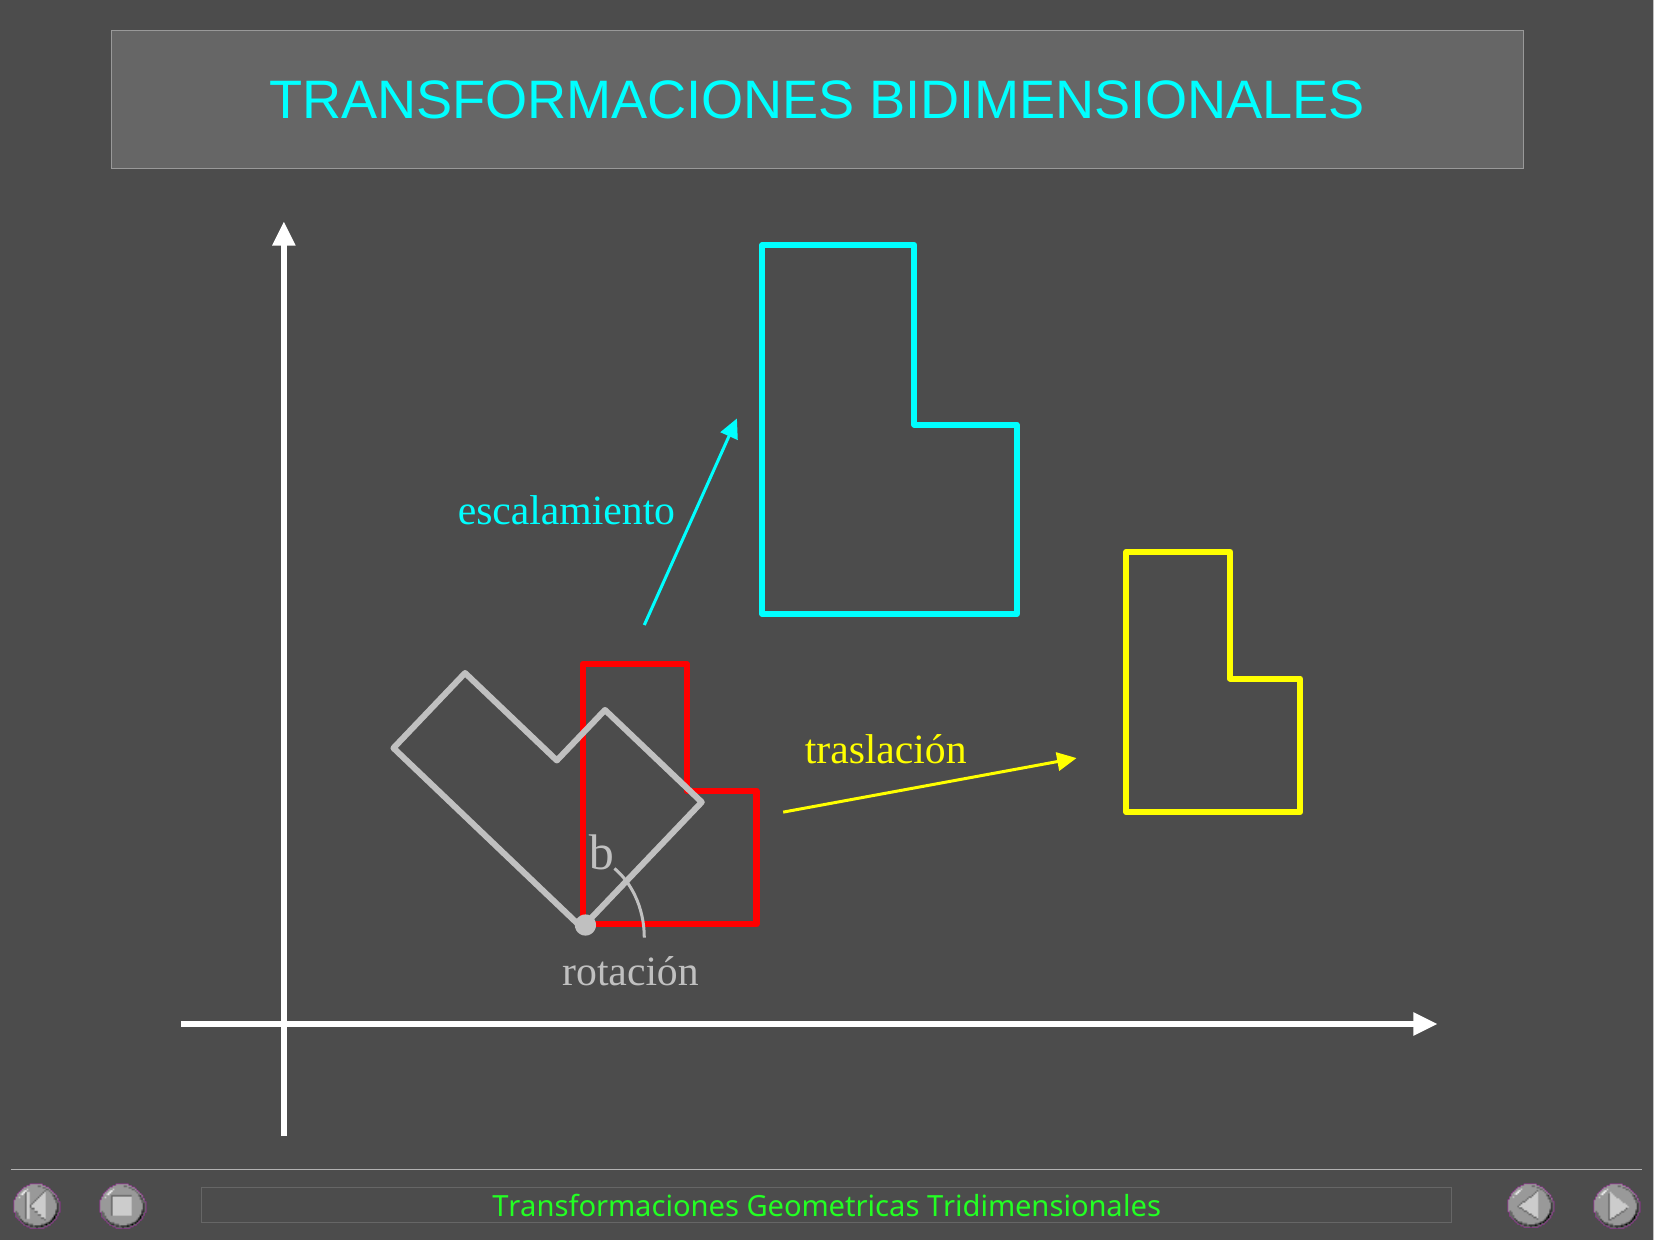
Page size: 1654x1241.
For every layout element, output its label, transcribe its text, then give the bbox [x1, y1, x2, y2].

text_box rotación [562, 948, 718, 999]
picture [11, 1181, 62, 1232]
text_box traslación [805, 726, 1034, 777]
picture [1505, 1181, 1556, 1231]
picture [97, 1181, 148, 1232]
picture [1591, 1181, 1642, 1232]
text_box [574, 914, 597, 936]
text_box escalamiento [457, 487, 687, 538]
title TRANSFORMACIONES BIDIMENSIONALES [111, 30, 1524, 169]
text_box b [588, 825, 622, 886]
